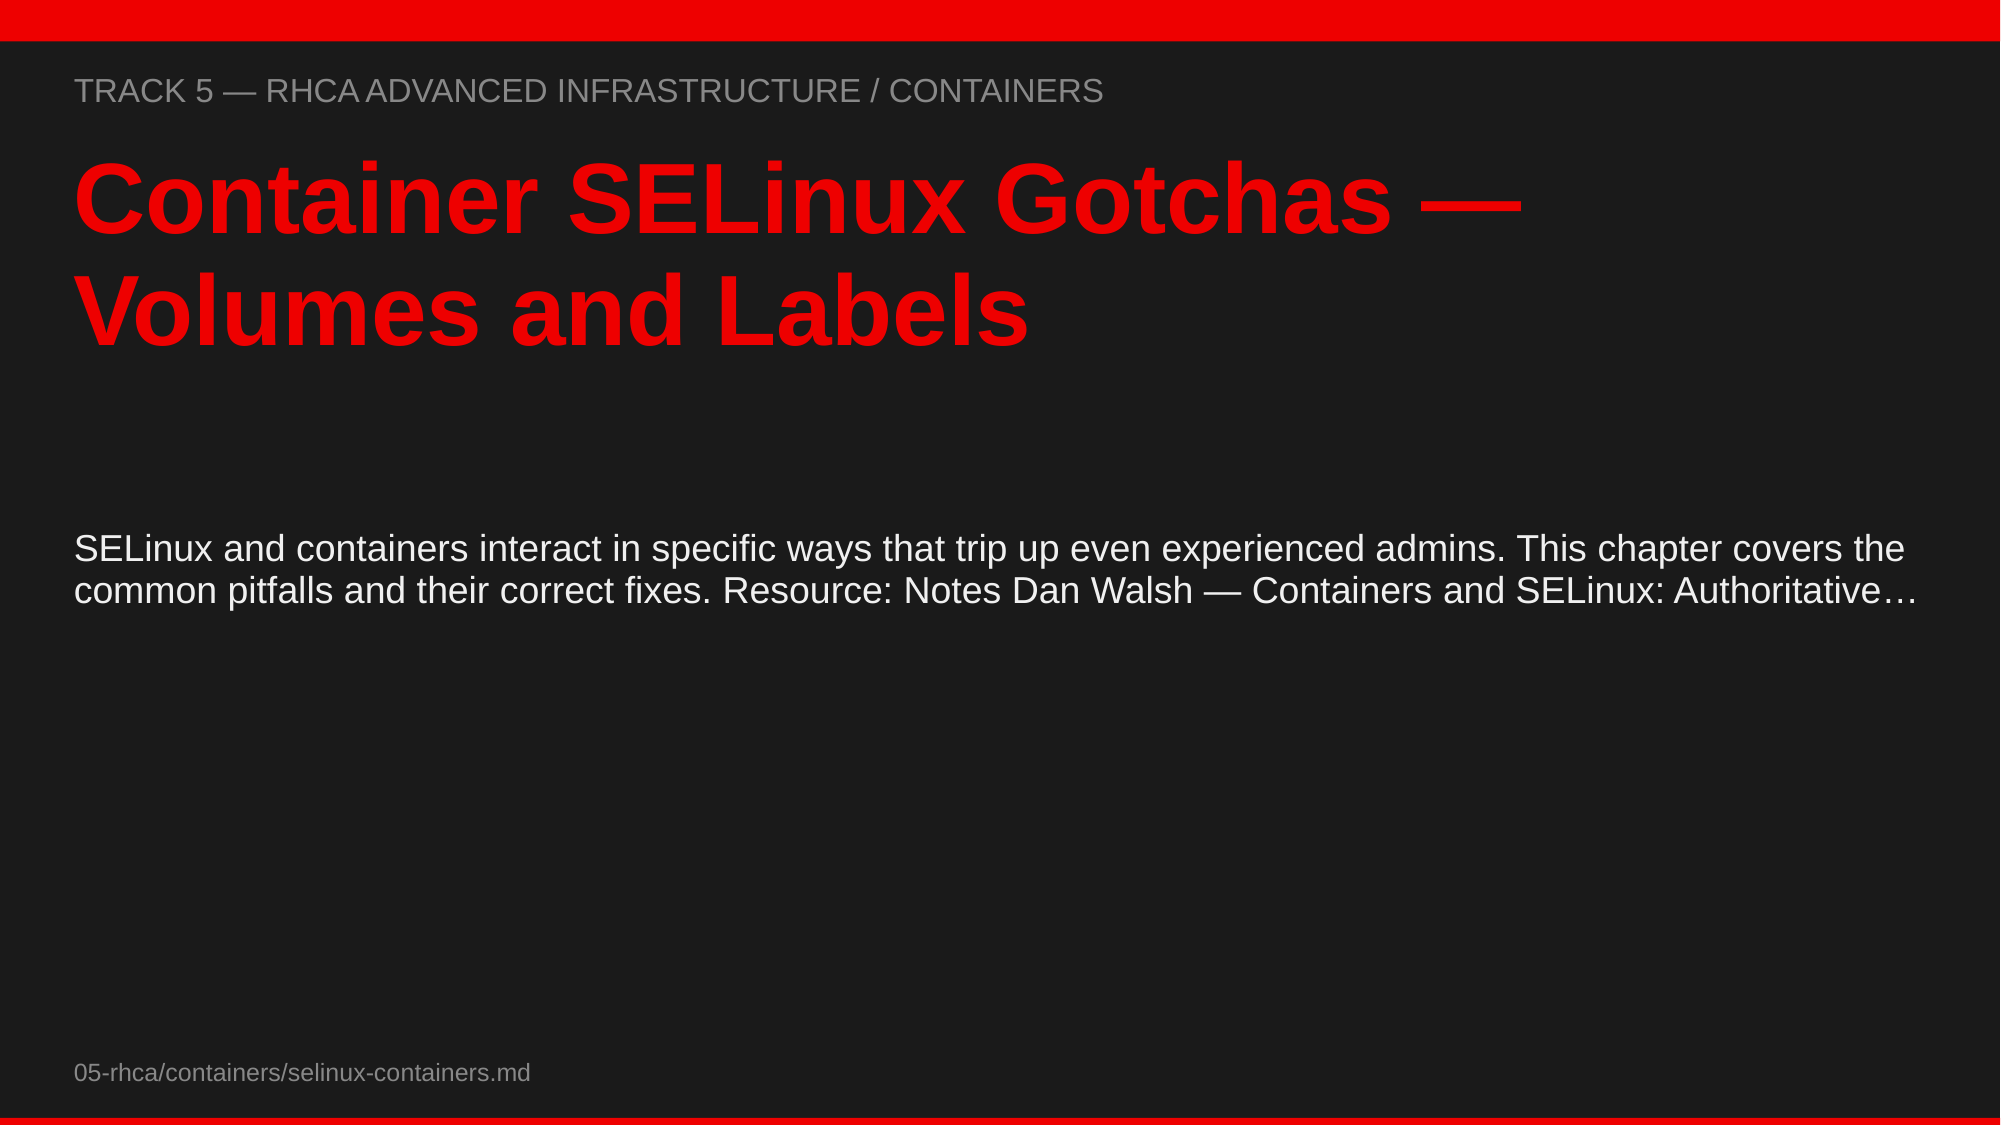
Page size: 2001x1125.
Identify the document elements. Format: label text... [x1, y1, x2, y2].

text_box 05-rhca/containers/selinux-containers.md [59, 1051, 1942, 1093]
text_box [0, 0, 2001, 42]
text_box Container SELinux Gotchas — Volumes and Labels [59, 135, 1942, 461]
text_box [0, 1117, 2001, 1125]
text_box TRACK 5 — RHCA ADVANCED INFRASTRUCTURE / CONTAINERS [59, 64, 1942, 119]
text_box SELinux and containers interact in specific ways that trip up even experienced admins. This chapter covers the common pitfalls and their correct fixes. Resource: Notes Dan Walsh — Containers and SELinux: Authoritative… [59, 519, 1942, 727]
